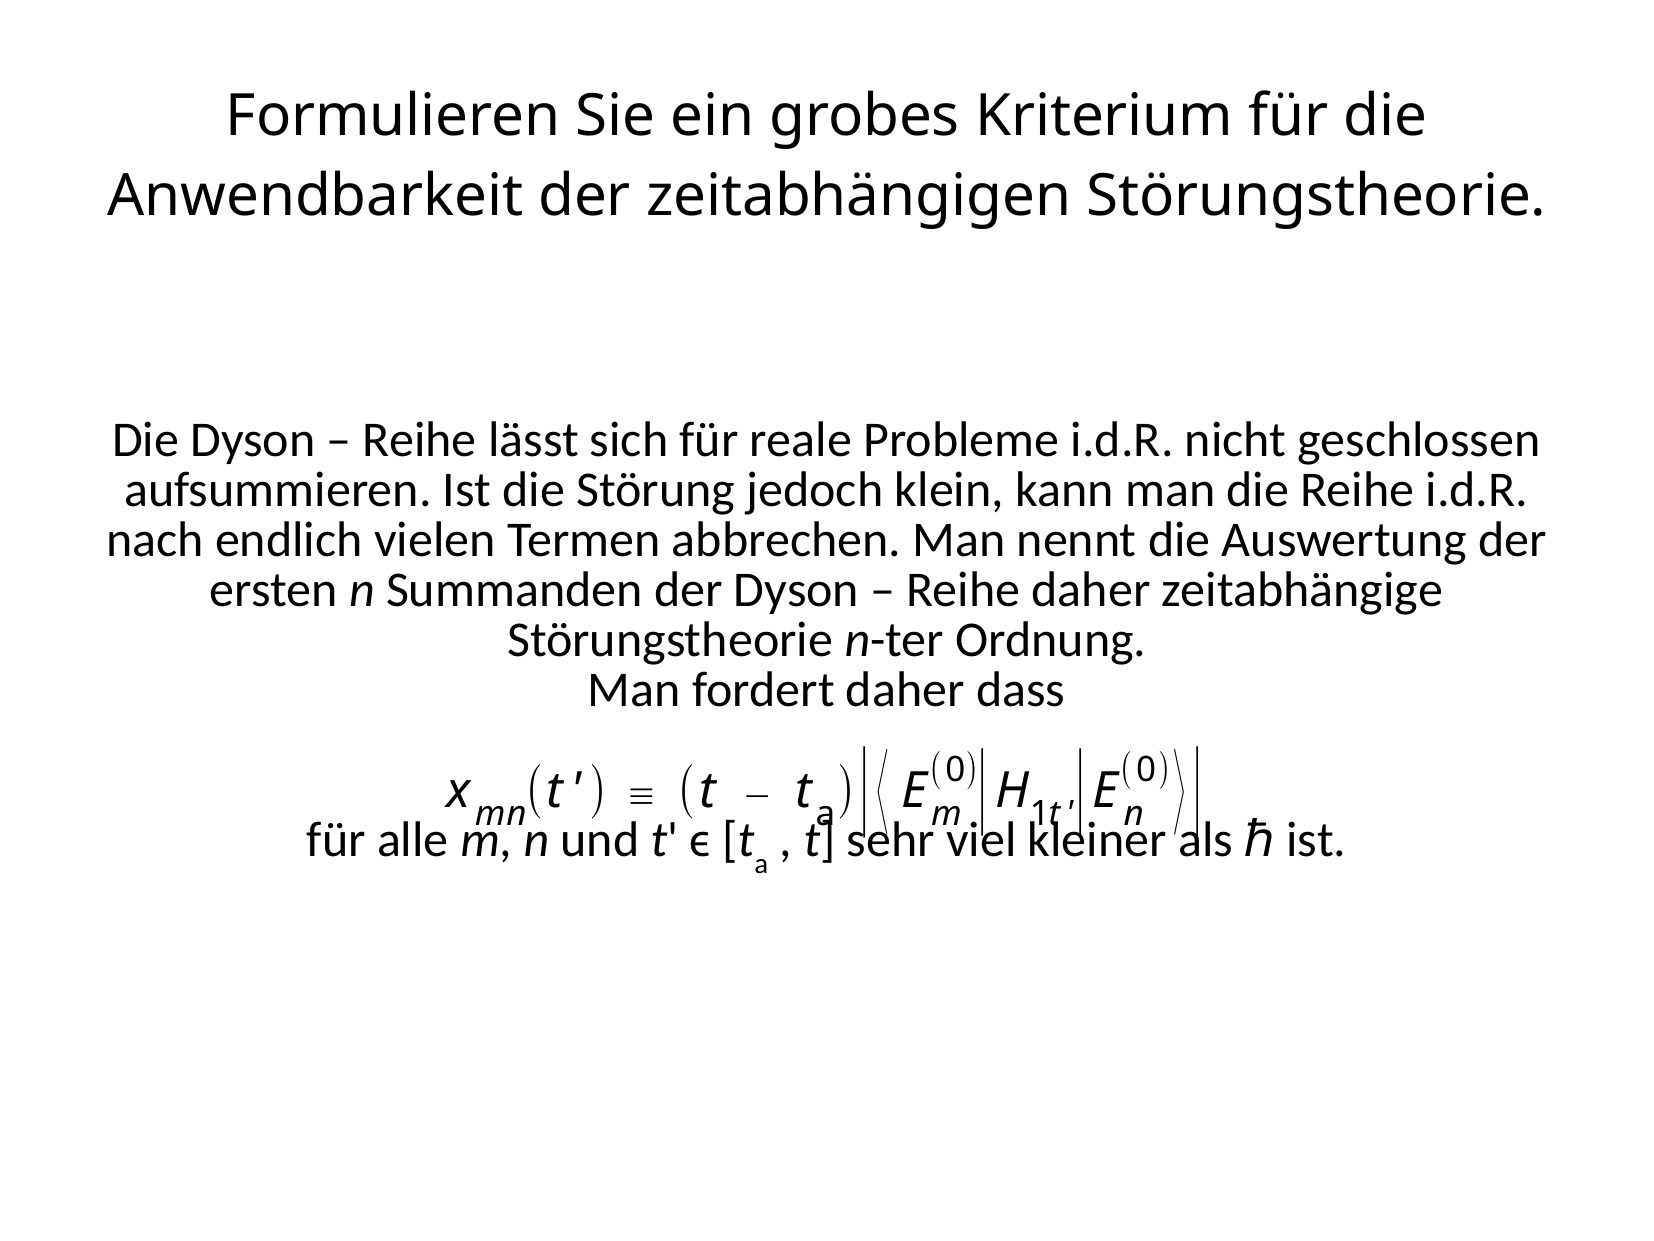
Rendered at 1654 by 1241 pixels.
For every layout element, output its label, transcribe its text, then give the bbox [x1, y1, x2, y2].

chart [437, 743, 1216, 839]
title Formulieren Sie ein grobes Kriterium für die Anwendbarkeit der zeitabhängigen Störungstheorie. [82, 49, 1571, 257]
subtitle Die Dyson – Reihe lässt sich für reale Probleme i.d.R. nicht geschlossen aufsummieren. Ist die Störung jedoch klein, kann man die Reihe i.d.R. nach endlich vielen Termen abbrechen. Man nennt die Auswertung der ersten n Summanden der Dyson – Reihe daher zeitabhängige Störungstheorie n-ter Ordnung. Man fordert daher dass für alle m, n und t' ϵ [ta , t] sehr viel kleiner als ℏ ist. [82, 290, 1571, 1010]
